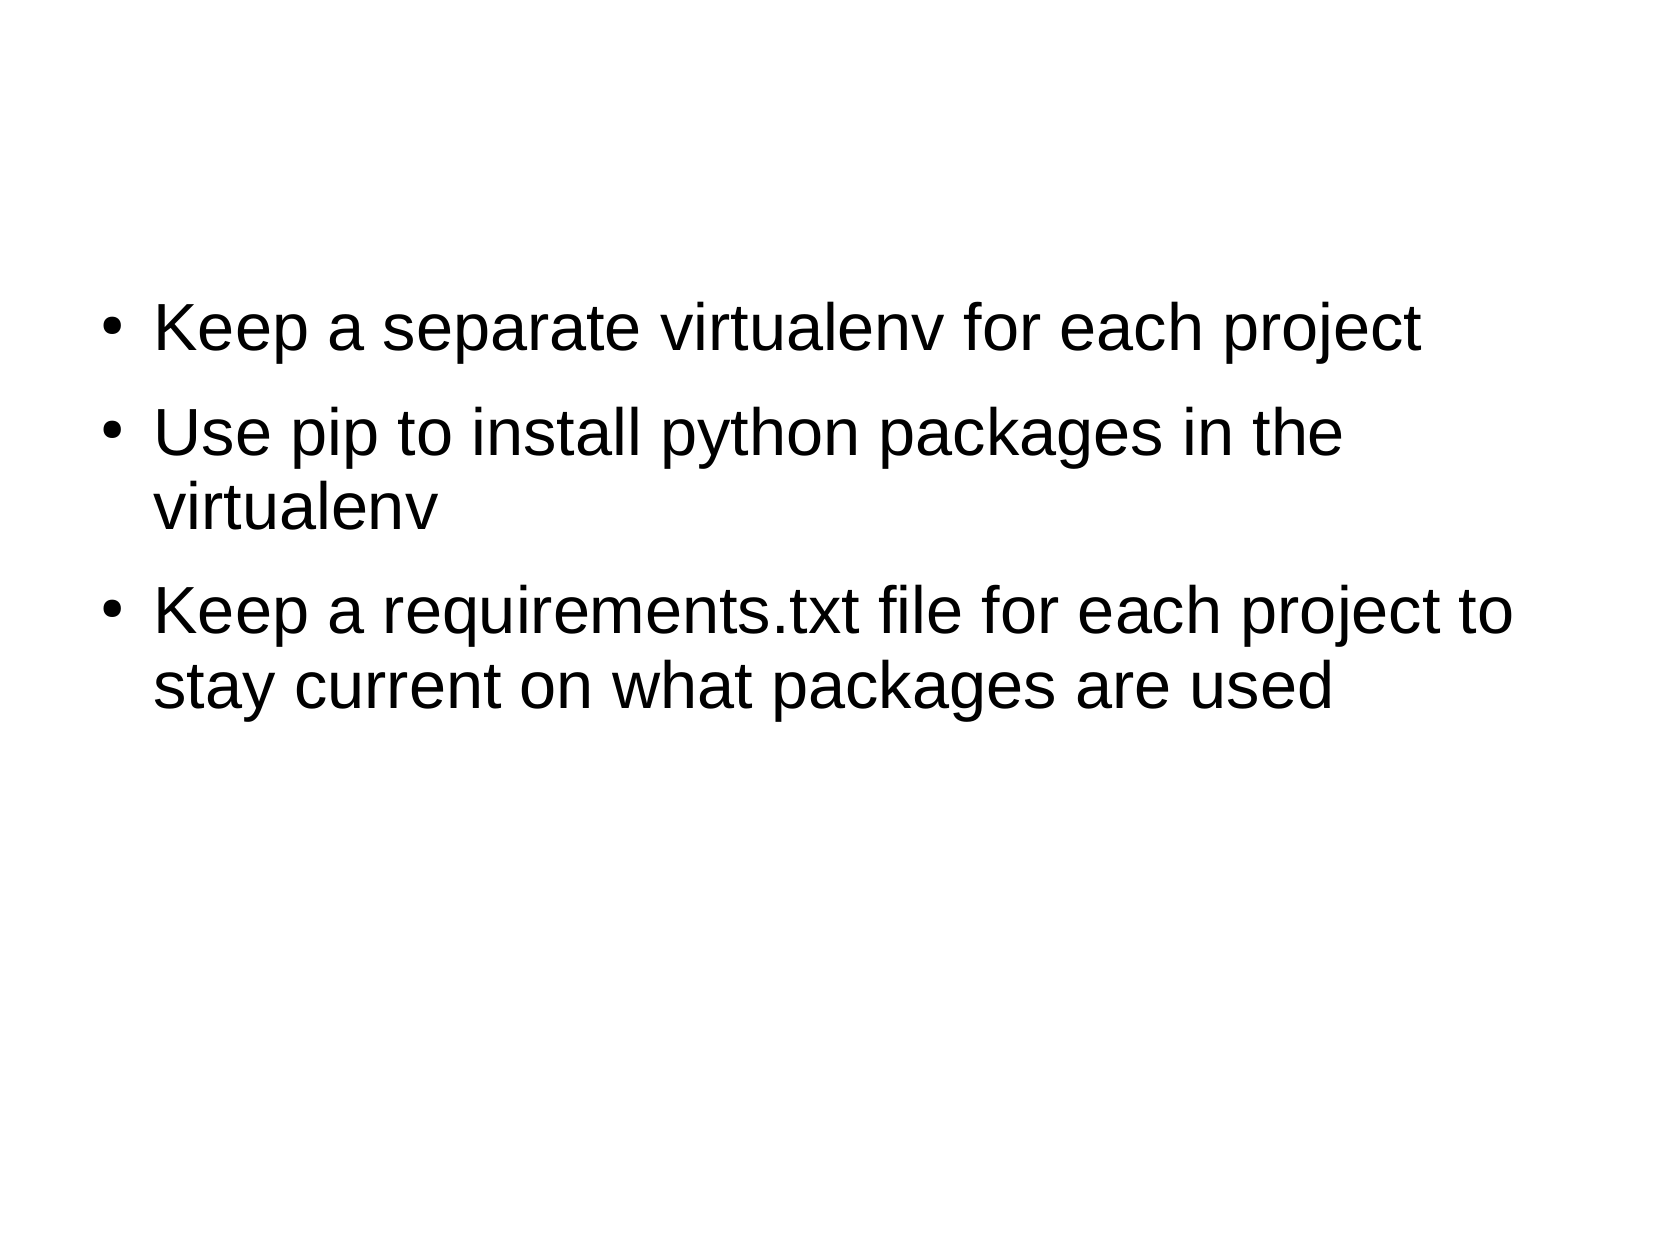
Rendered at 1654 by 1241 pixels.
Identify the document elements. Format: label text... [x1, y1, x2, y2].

list Keep a separate virtualenv for each project Use pip to install python packages in the virtualenv Keep a requirements.txt file for each project to stay current on what packages are used [82, 290, 1538, 1010]
